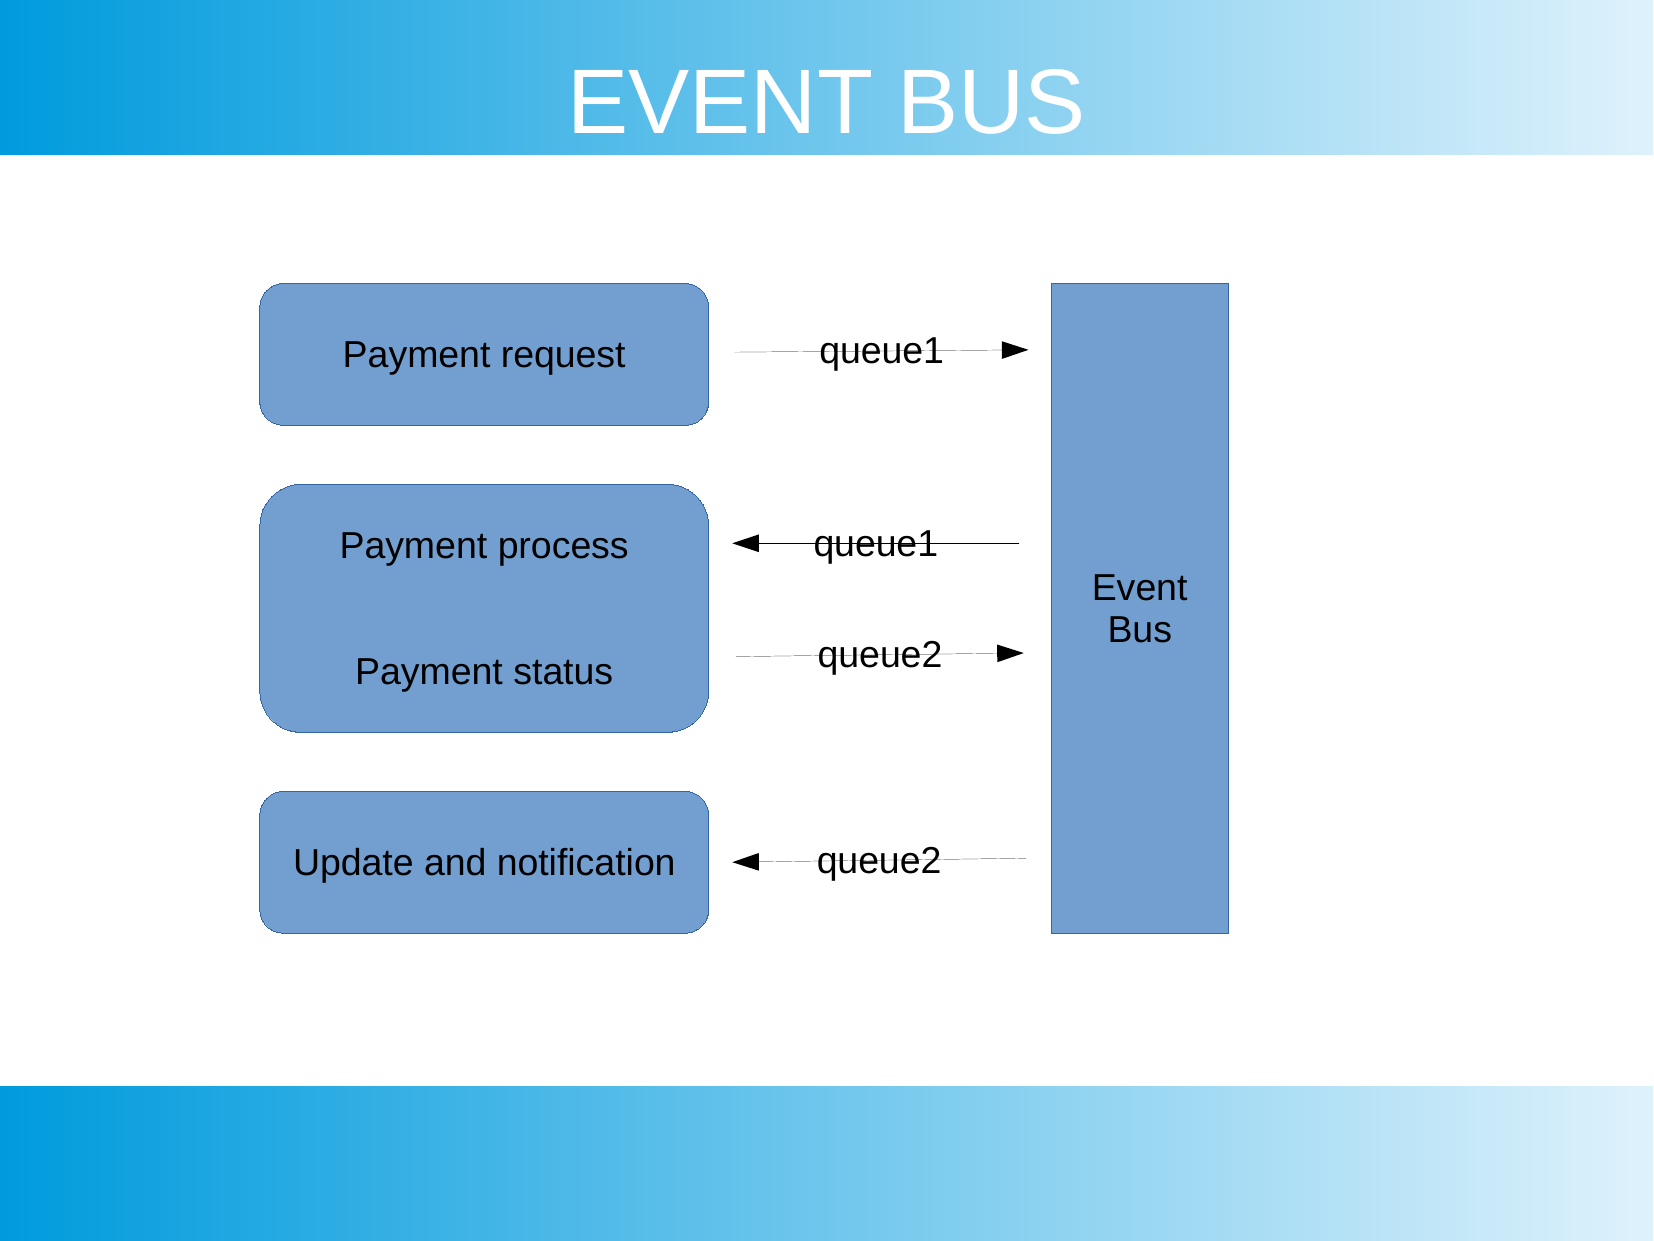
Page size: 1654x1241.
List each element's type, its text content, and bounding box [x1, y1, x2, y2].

text_box Payment request [259, 283, 709, 426]
text_box Payment process Payment status [259, 484, 709, 733]
text_box Update and notification [259, 791, 709, 934]
text_box Event Bus [1051, 283, 1229, 934]
title EVENT BUS [82, 49, 1571, 155]
